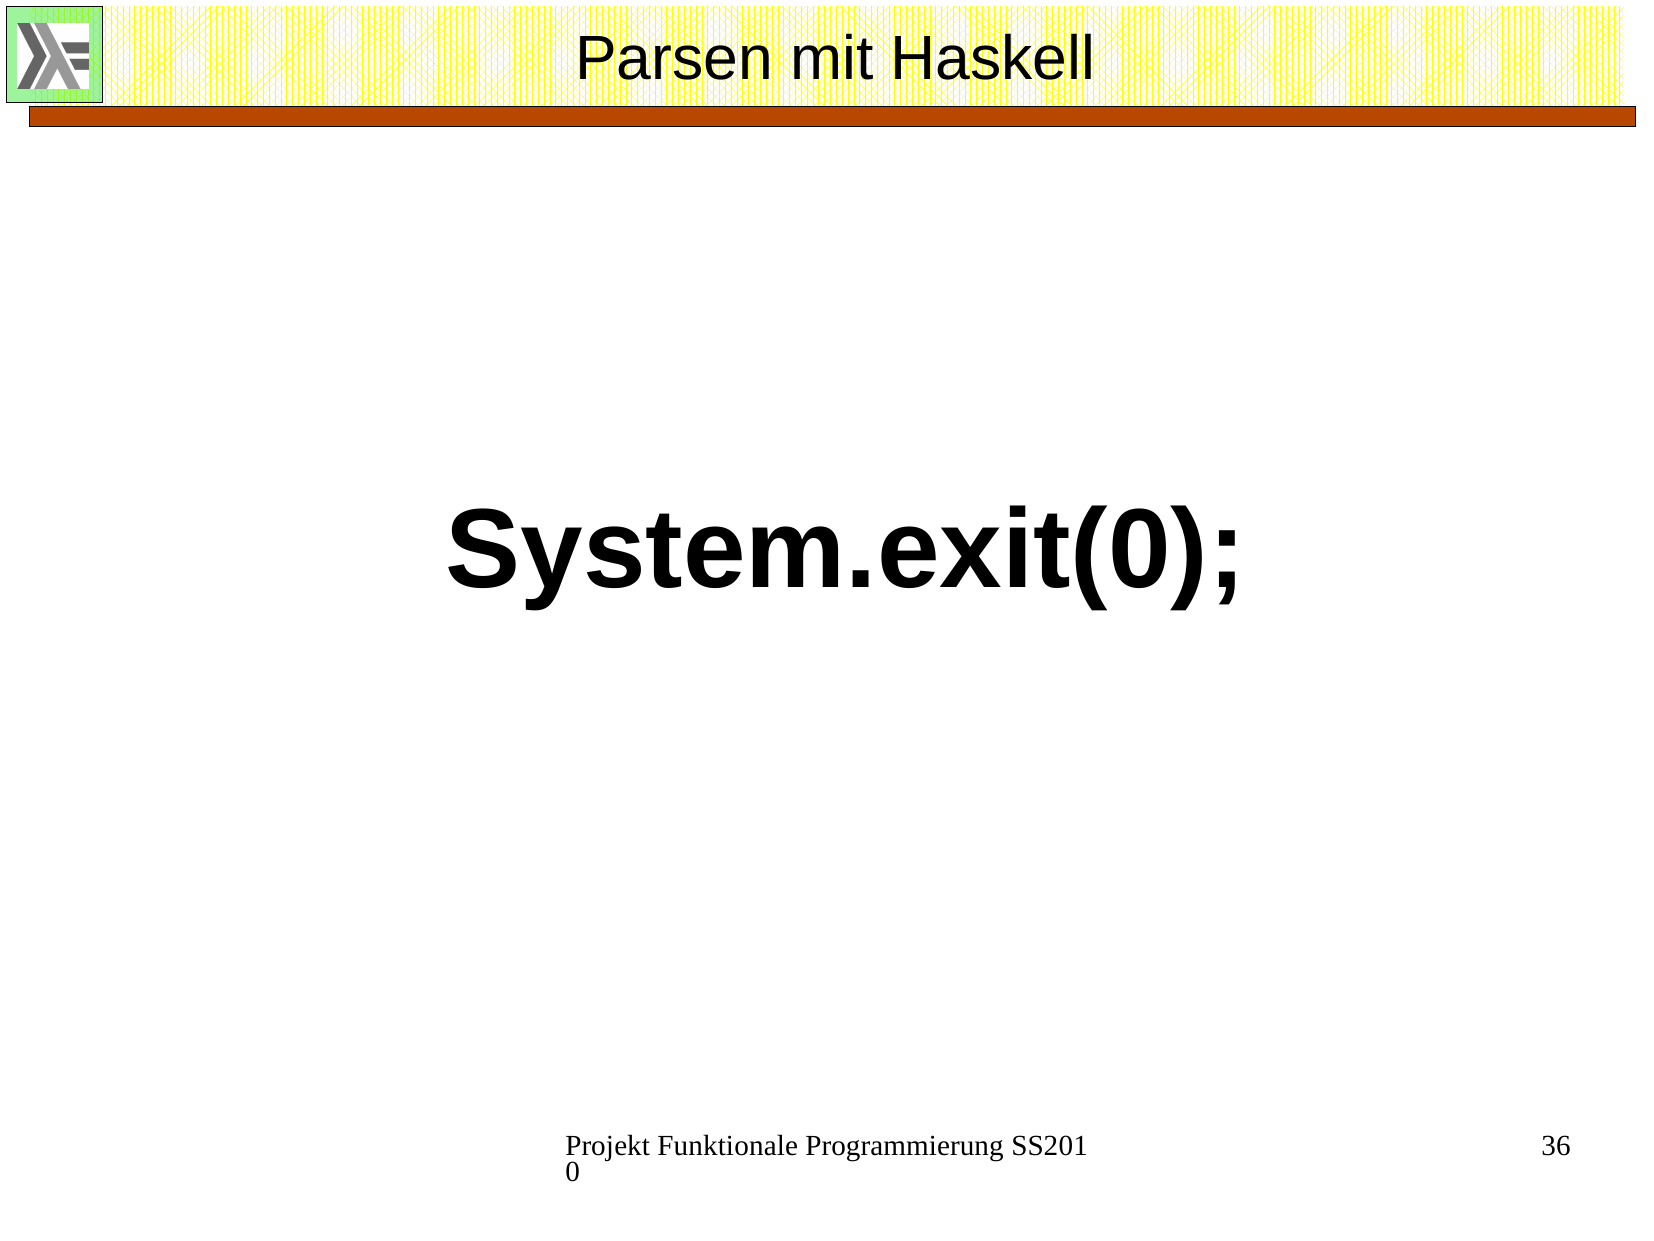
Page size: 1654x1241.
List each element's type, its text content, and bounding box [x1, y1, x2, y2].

text_box System.exit(0); [431, 478, 1376, 619]
text_box [6, 5, 1636, 127]
picture [17, 23, 89, 89]
title Parsen mit Haskell [206, 15, 1465, 101]
